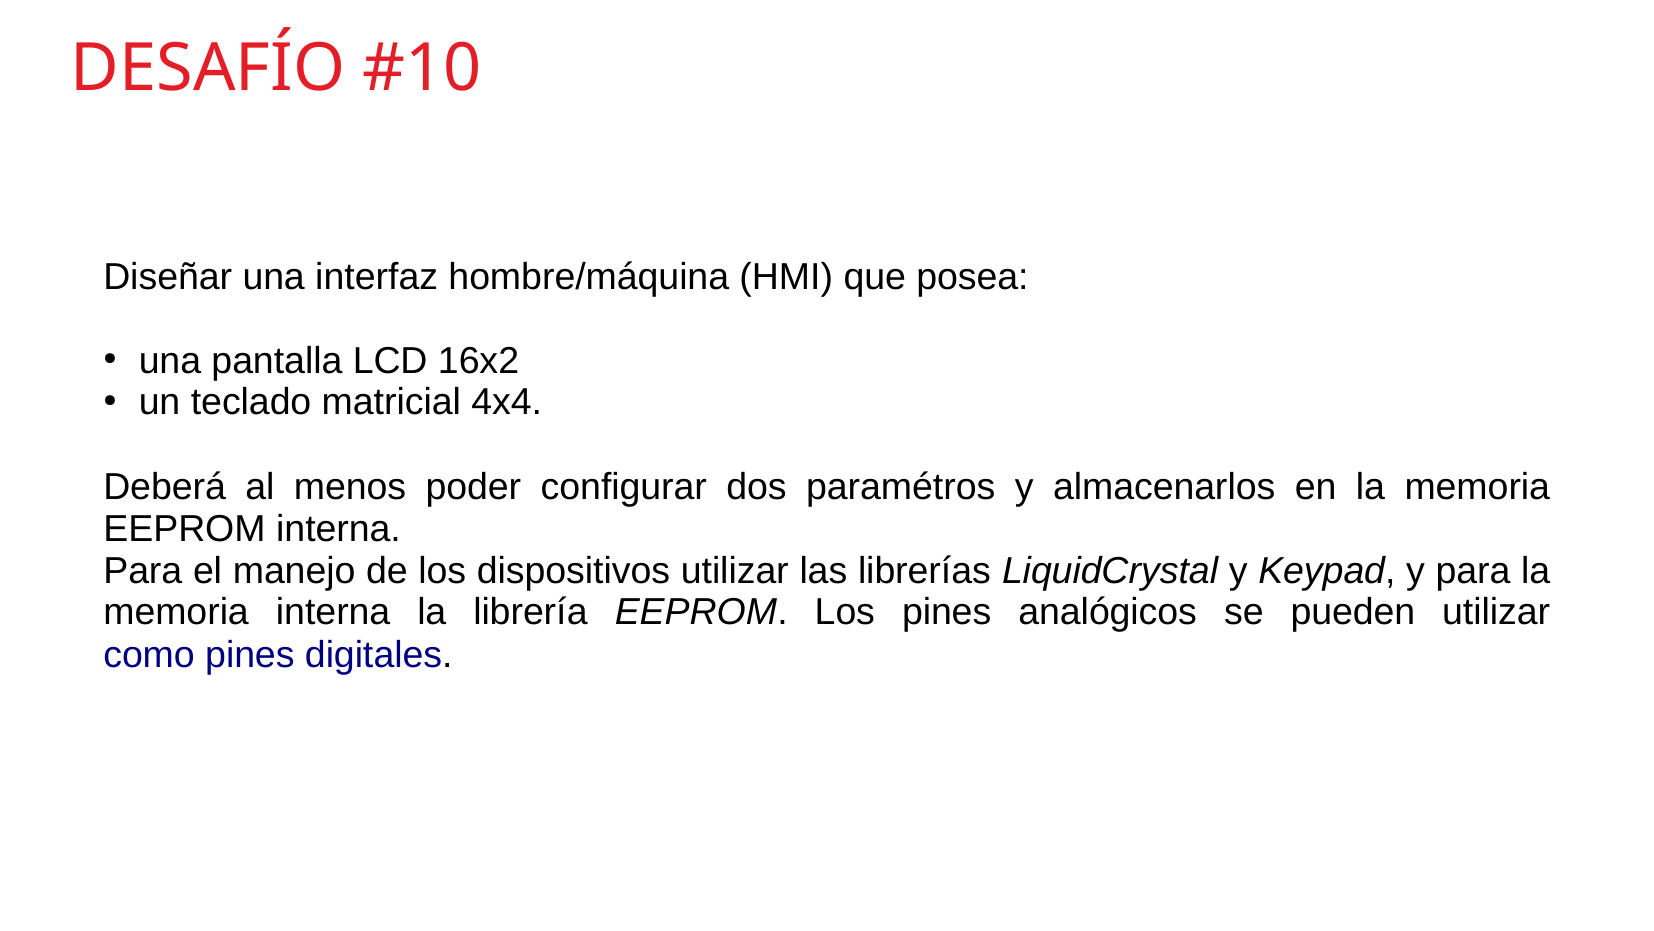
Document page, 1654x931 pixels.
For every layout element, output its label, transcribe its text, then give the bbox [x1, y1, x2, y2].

text_box Diseñar una interfaz hombre/máquina (HMI) que posea: una pantalla LCD 16x2 un teclado matricial 4x4. Deberá al menos poder configurar dos paramétros y almacenarlos en la memoria EEPROM interna. Para el manejo de los dispositivos utilizar las librerías LiquidCrystal y Keypad, y para la memoria interna la librería EEPROM. Los pines analógicos se pueden utilizar como pines digitales. [88, 247, 1565, 683]
title DESAFÍO #10 [70, 11, 1347, 118]
